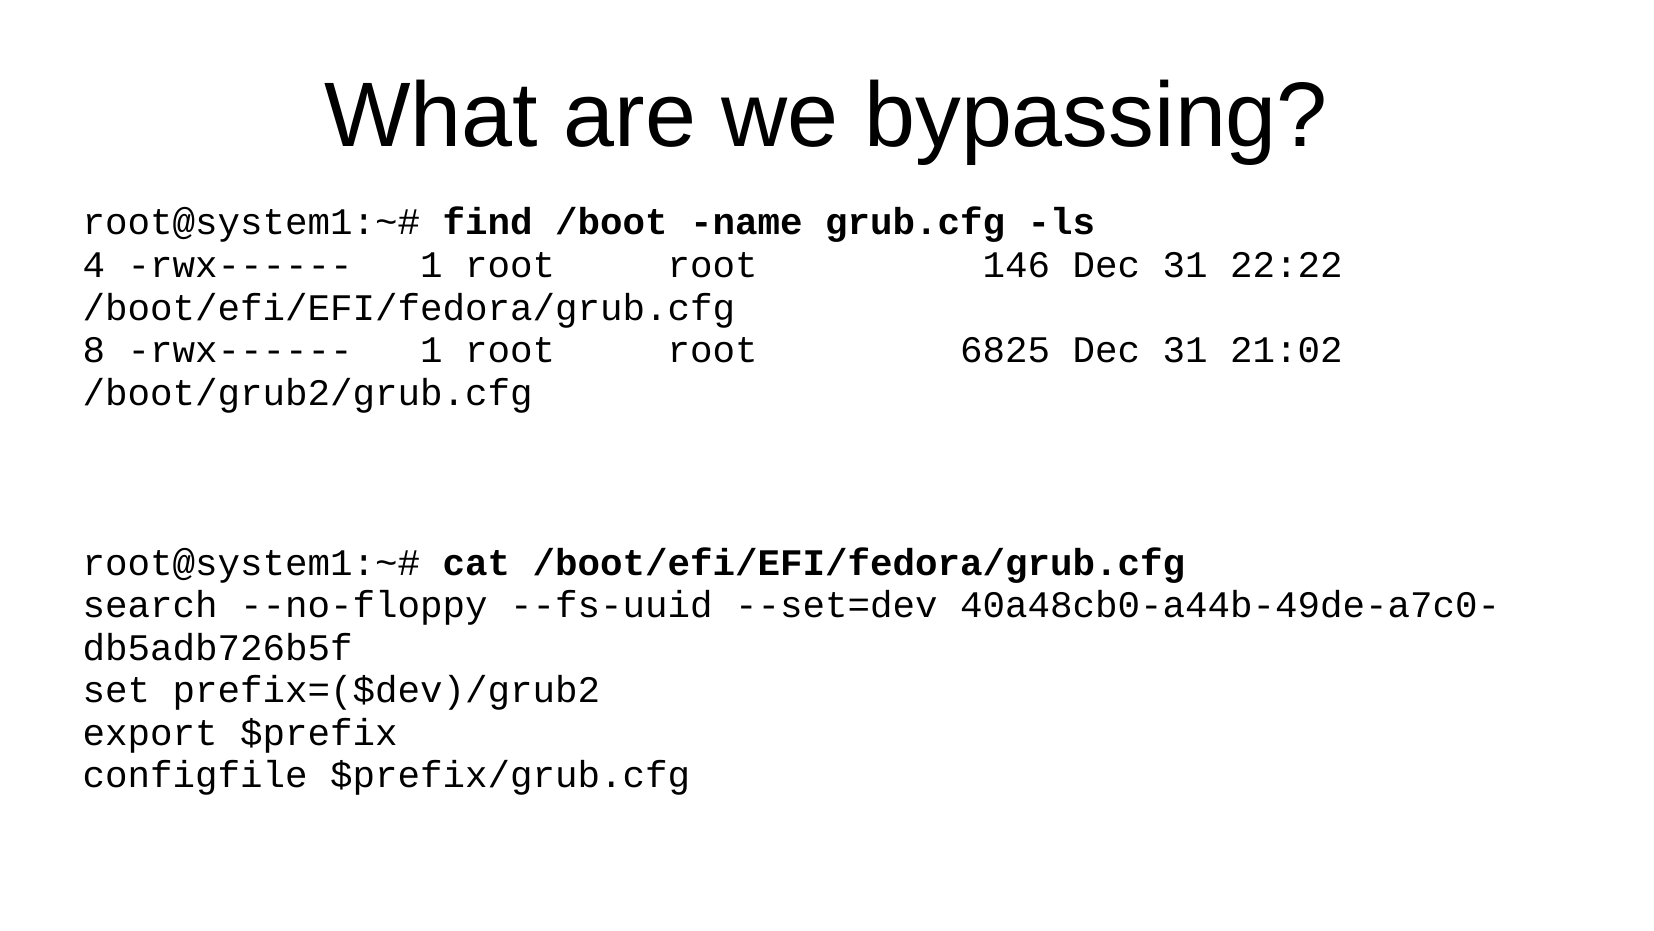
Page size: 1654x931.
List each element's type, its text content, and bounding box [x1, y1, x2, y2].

subtitle root@system1:~# find /boot -name grub.cfg -ls 4 -rwx------ 1 root root 146 Dec 31 22:22 /boot/efi/EFI/fedora/grub.cfg 8 -rwx------ 1 root root 6825 Dec 31 21:02 /boot/grub2/grub.cfg root@system1:~# cat /boot/efi/EFI/fedora/grub.cfg search --no-floppy --fs-uuid --set=dev 40a48cb0-a44b-49de-a7c0-db5adb726b5f set prefix=($dev)/grub2 export $prefix configfile $prefix/grub.cfg [82, 203, 1571, 826]
title What are we bypassing? [82, 37, 1571, 193]
